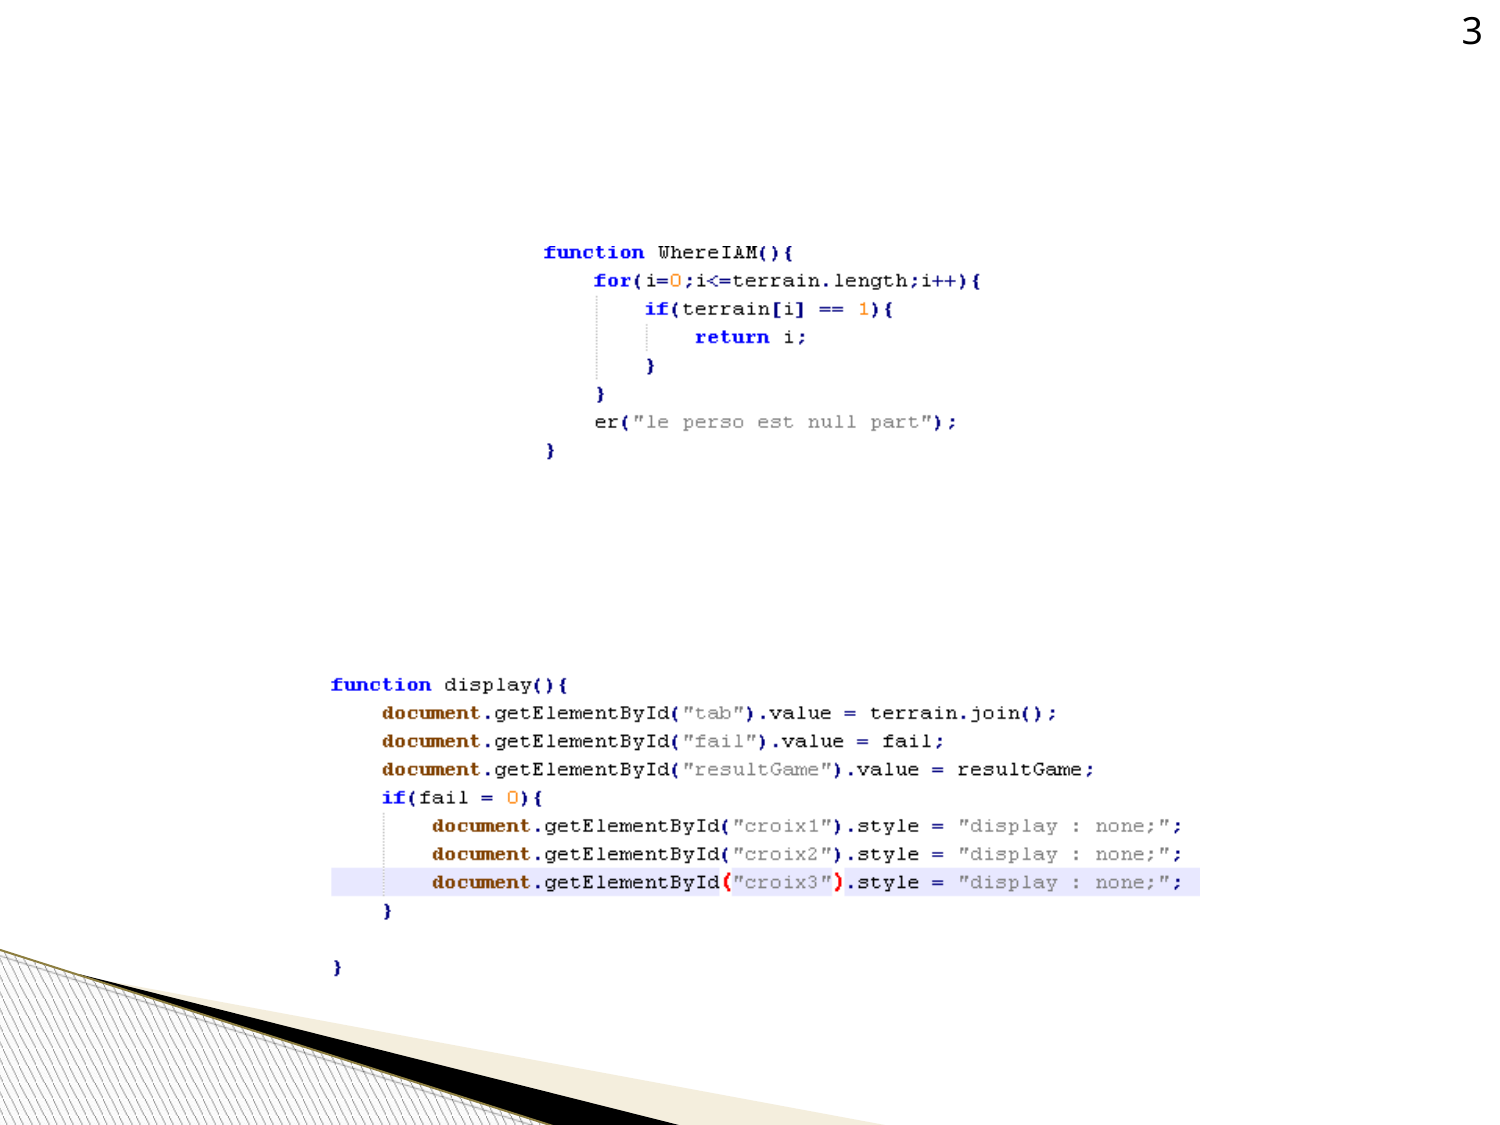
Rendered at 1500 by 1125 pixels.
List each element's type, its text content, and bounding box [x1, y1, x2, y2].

picture [0, 952, 543, 1125]
picture [543, 246, 981, 461]
text_box 3 [1446, 0, 1500, 60]
picture [330, 669, 1200, 981]
